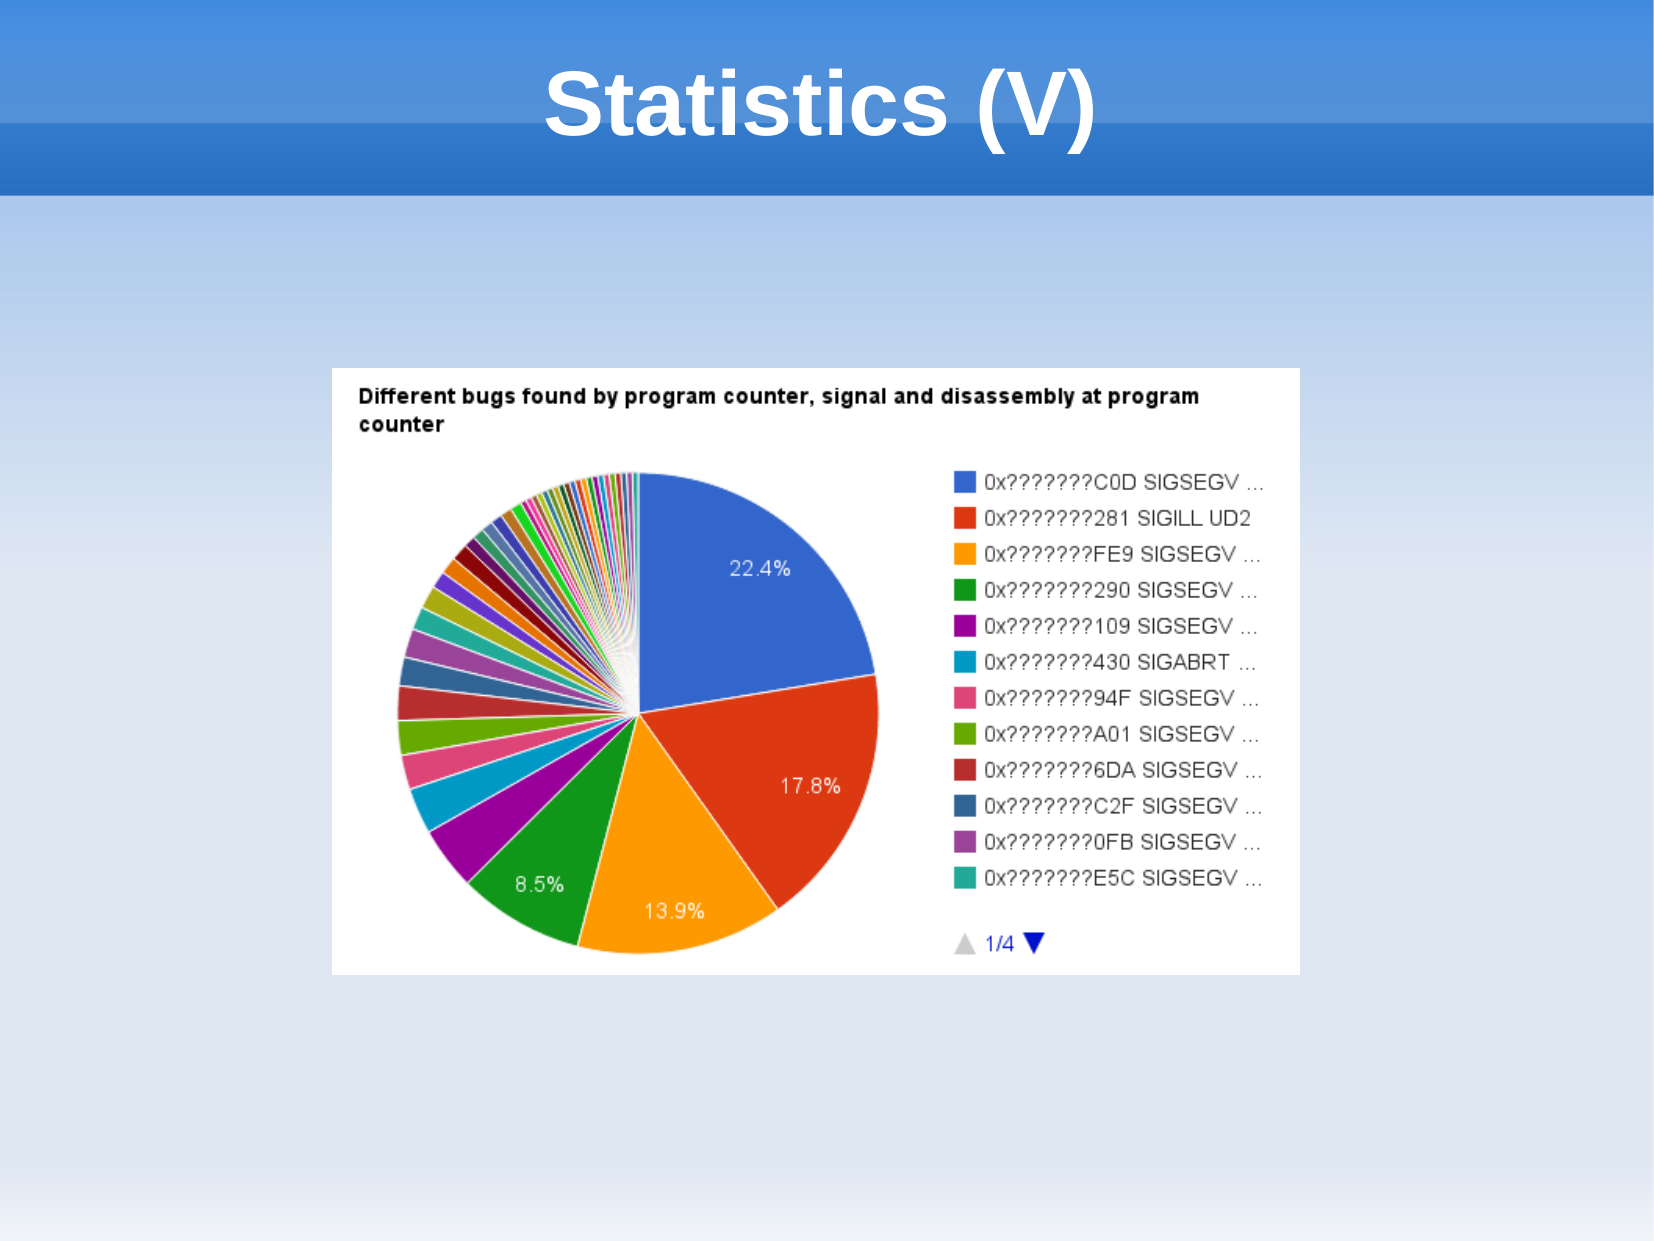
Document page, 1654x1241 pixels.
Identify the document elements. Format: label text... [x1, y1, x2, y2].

picture [0, 0, 1654, 1241]
title Statistics (V) [76, 0, 1565, 208]
